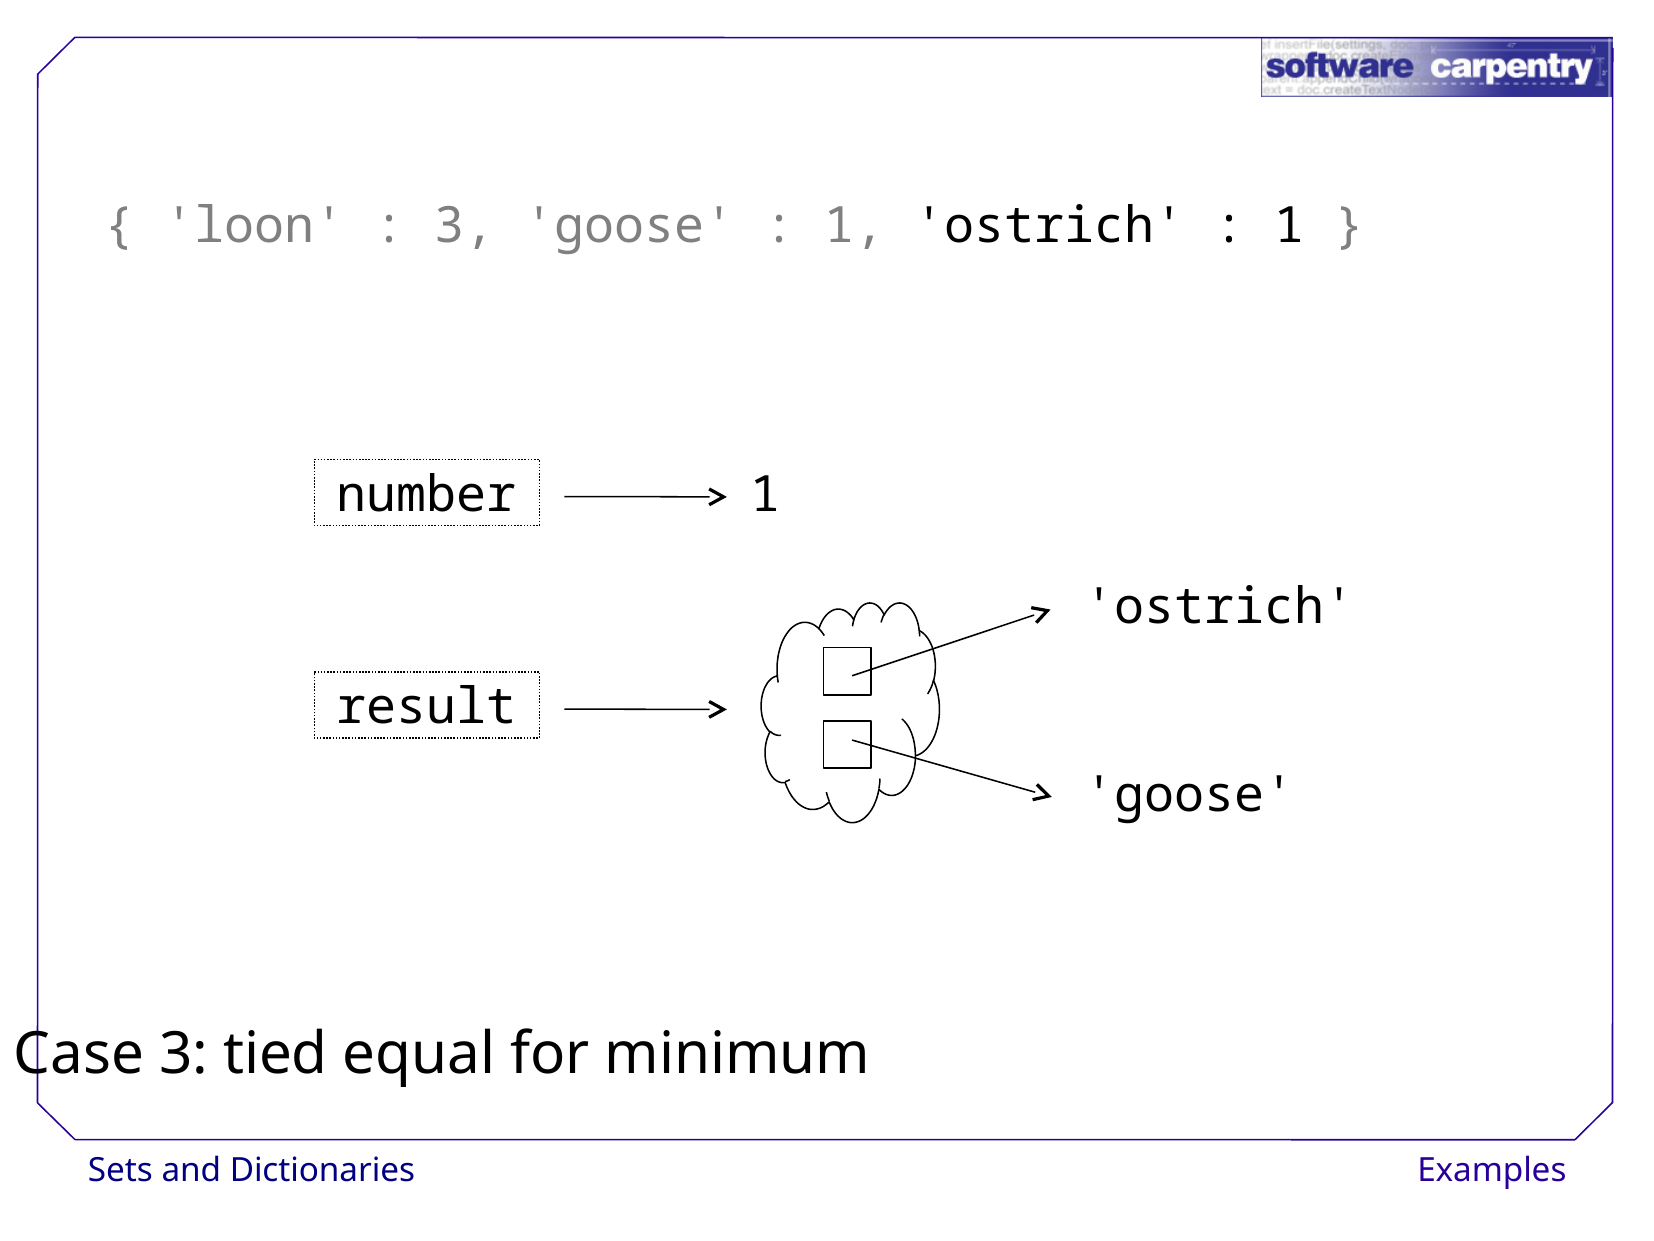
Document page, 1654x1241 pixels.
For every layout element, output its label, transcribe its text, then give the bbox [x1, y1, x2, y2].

picture [1261, 39, 1613, 97]
text_box number [314, 459, 540, 526]
text_box Case 3: tied equal for minimum [0, 972, 1036, 1093]
text_box { 'loon' : 3, 'goose' : 1, 'ostrich' : 1 } [89, 170, 1512, 283]
text_box 'goose' [1069, 759, 1227, 826]
text_box 'goose' [1214, 787, 1227, 799]
text_box 'ostrich' [1069, 571, 1272, 639]
text_box 1 [735, 459, 790, 526]
text_box result [314, 671, 540, 739]
